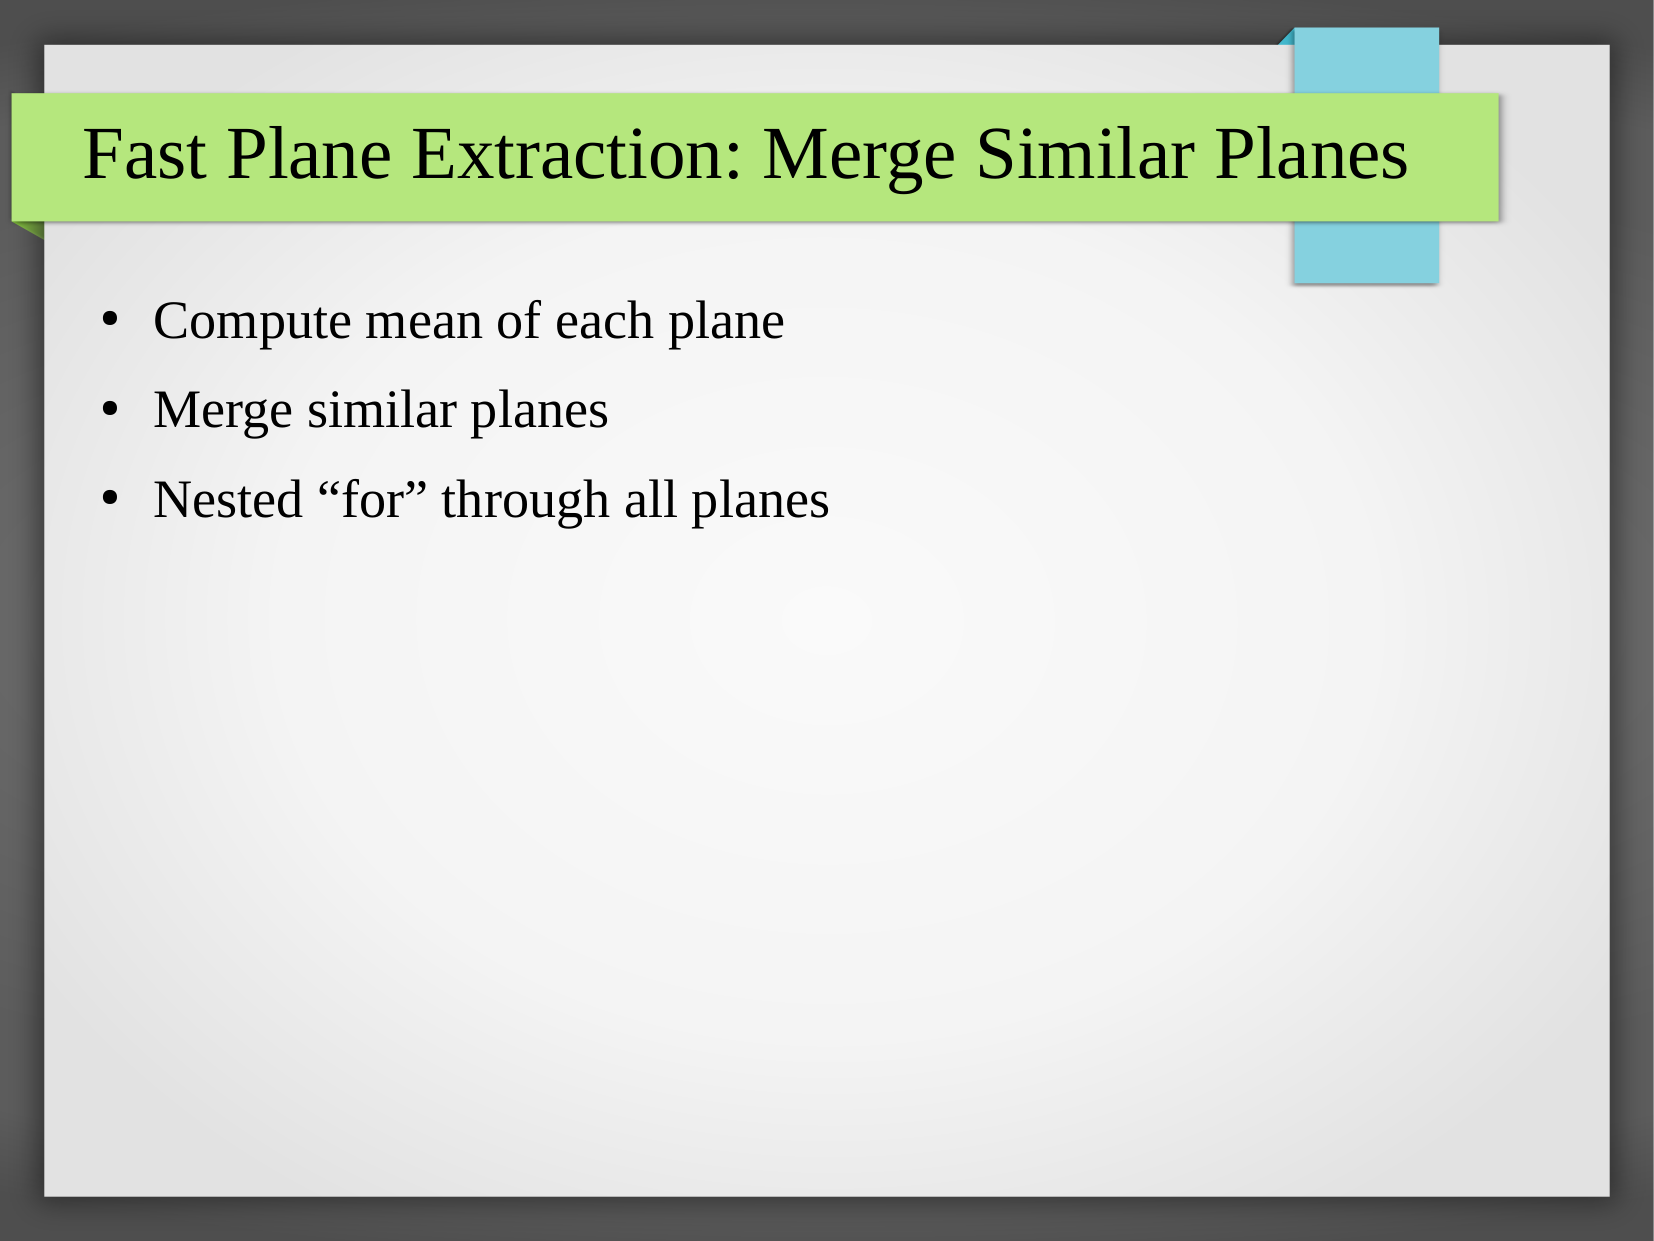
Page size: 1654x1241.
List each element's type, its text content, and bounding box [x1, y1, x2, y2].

list Compute mean of each plane Merge similar planes Nested “for” through all planes [82, 290, 1571, 1010]
title Fast Plane Extraction: Merge Similar Planes [82, 94, 1516, 213]
picture [0, 0, 1654, 1241]
